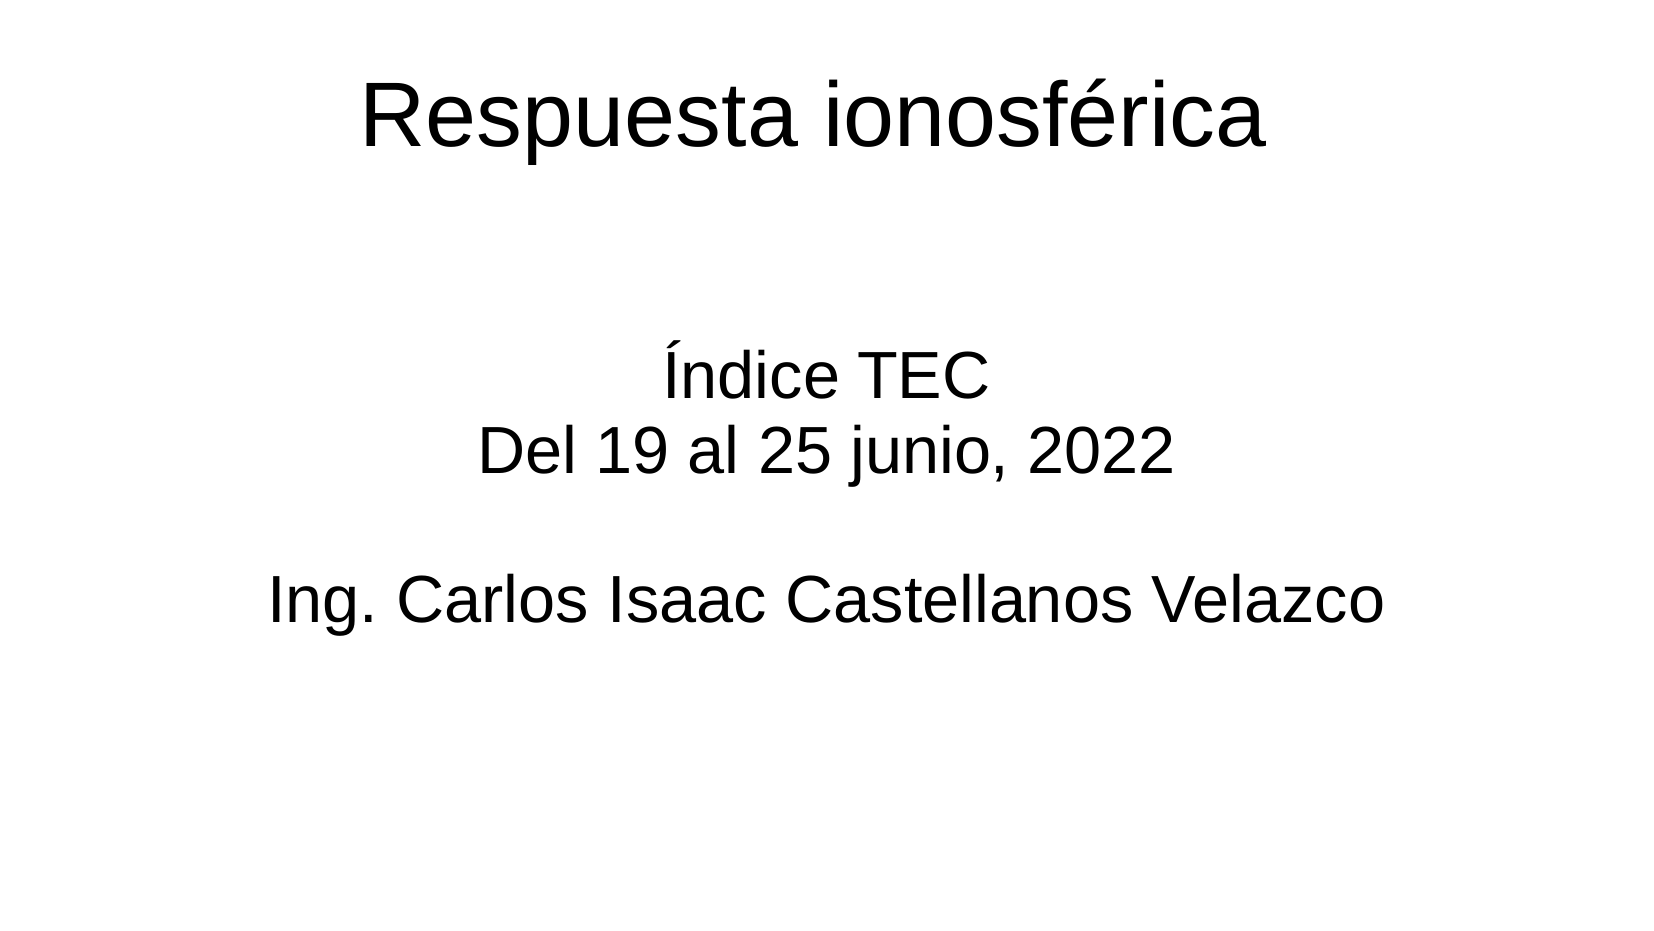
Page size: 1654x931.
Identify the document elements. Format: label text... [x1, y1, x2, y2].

title Respuesta ionosférica [82, 37, 1571, 193]
subtitle Índice TEC Del 19 al 25 junio, 2022 Ing. Carlos Isaac Castellanos Velazco [82, 217, 1571, 758]
